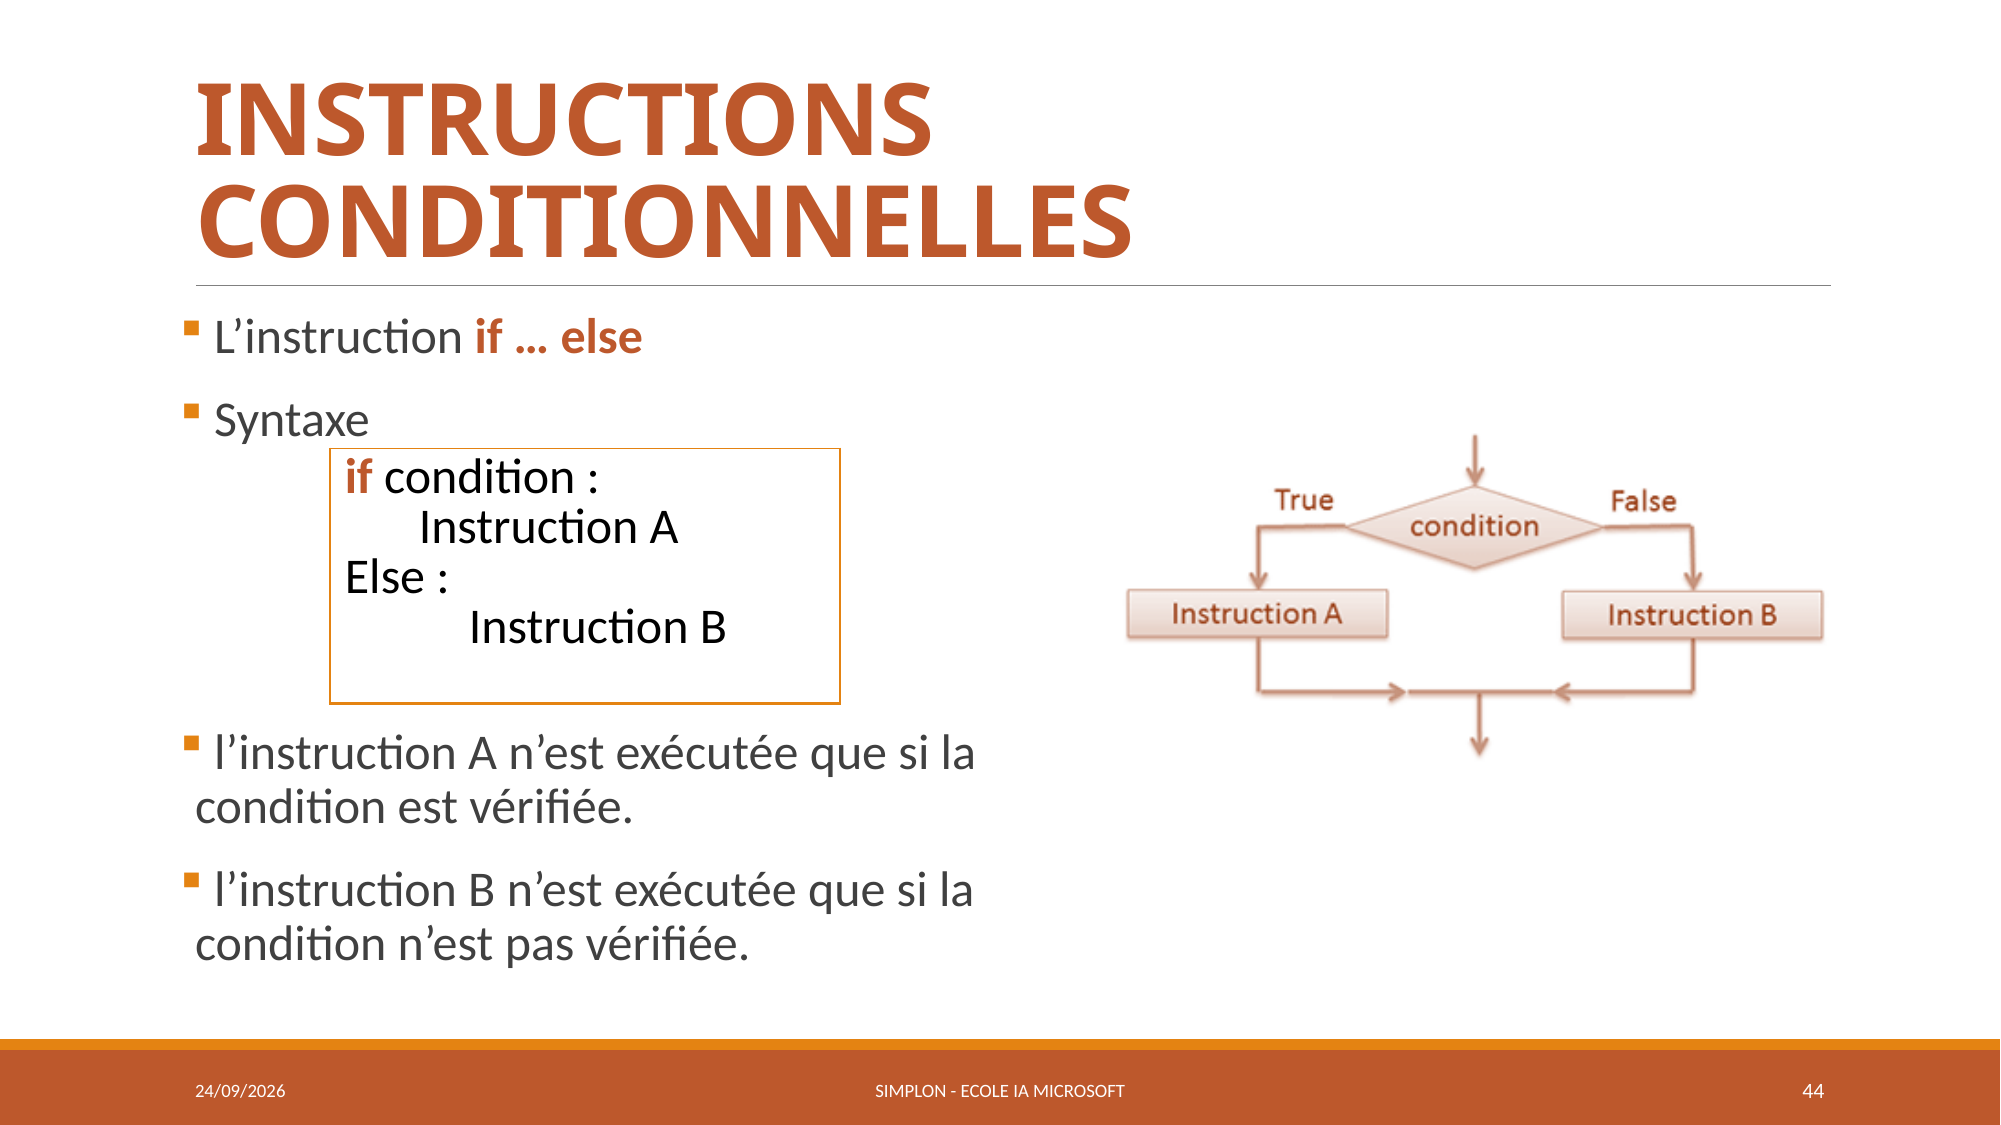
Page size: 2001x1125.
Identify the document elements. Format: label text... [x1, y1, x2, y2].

picture [1121, 432, 1830, 783]
slide_number <numéro> [1624, 1059, 1840, 1120]
table_header if condition : Instruction A Else : Instruction B [331, 449, 839, 702]
title INSTRUCTIONS CONDITIONNELLES [180, 47, 1830, 285]
footer Simplon - Ecole IA Microsoft [604, 1059, 1396, 1120]
slide_number 16/01/2020 [180, 1059, 586, 1120]
list L’instruction if … else Syntaxe l’instruction A n’est exécutée que si la condition est vérifiée. l’instruction B n’est exécutée que si la condition n’est pas vérifiée. [180, 302, 990, 1060]
